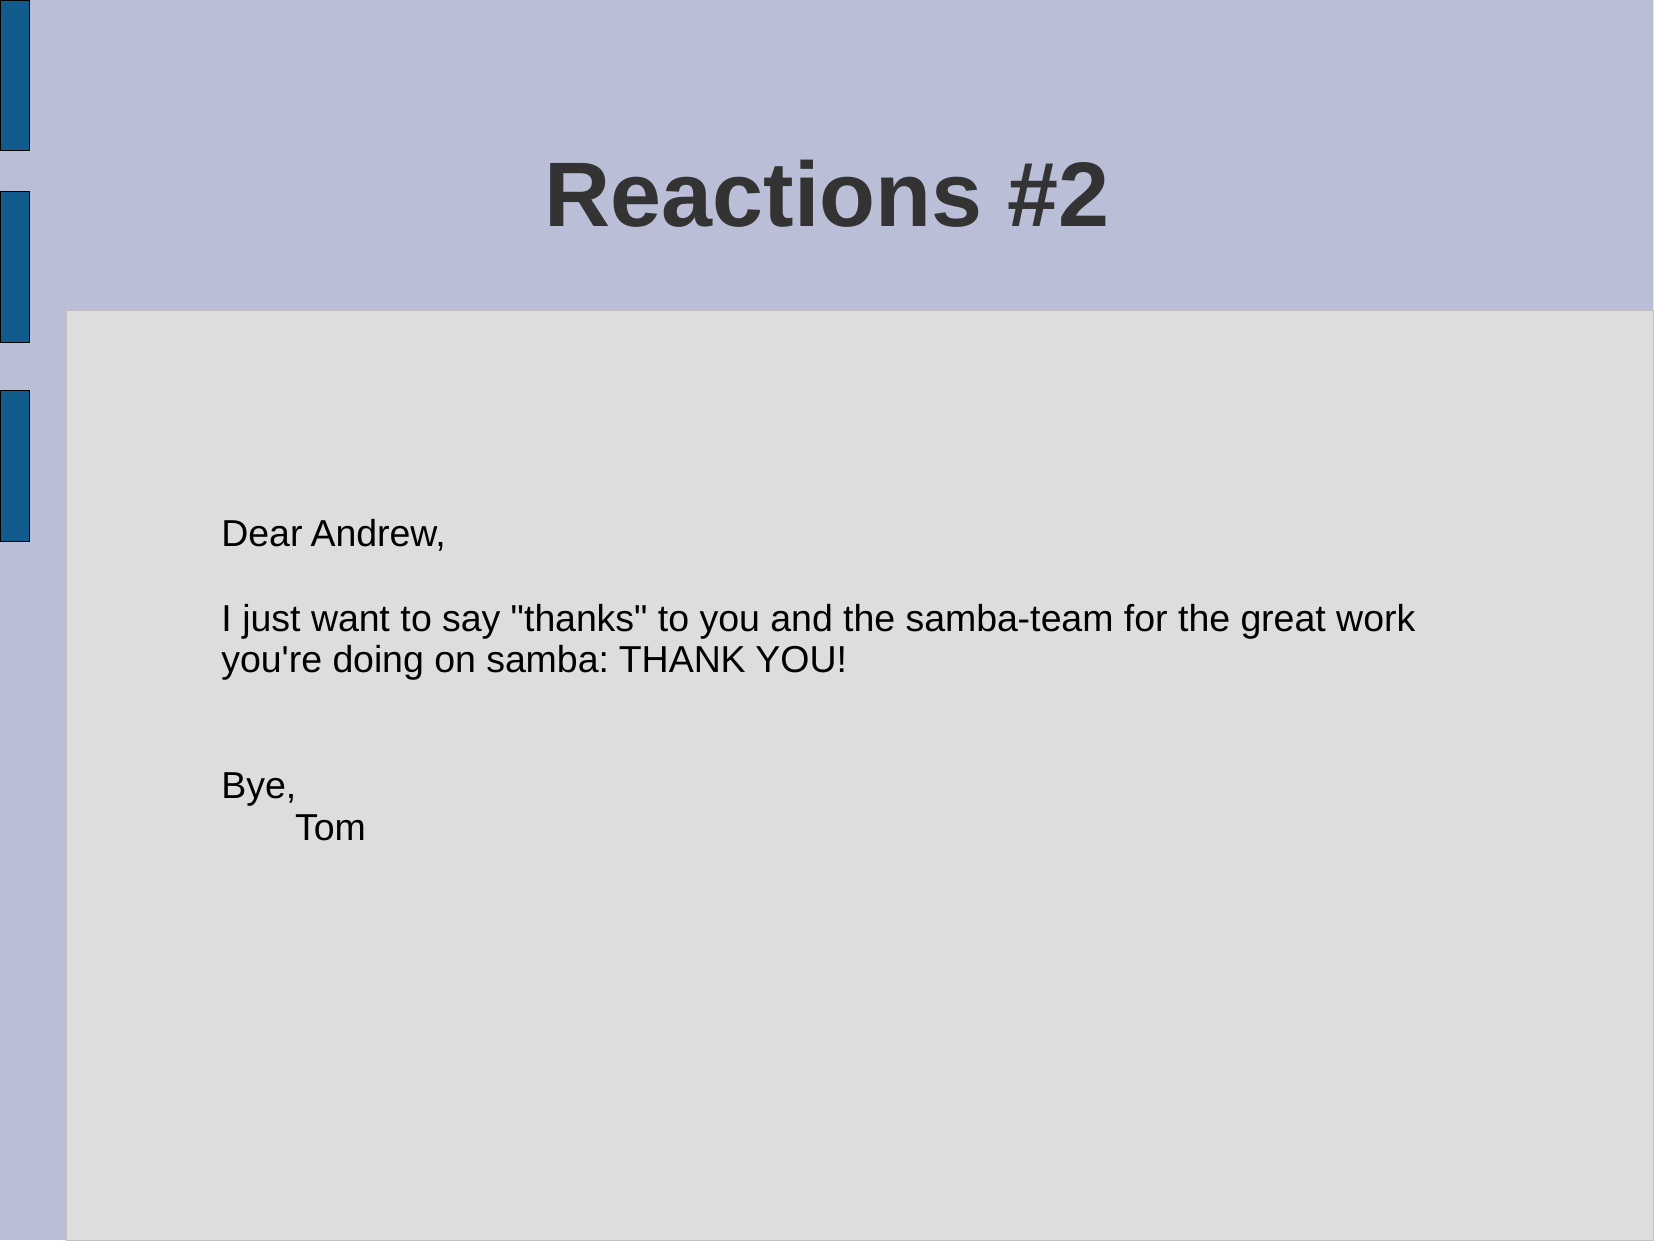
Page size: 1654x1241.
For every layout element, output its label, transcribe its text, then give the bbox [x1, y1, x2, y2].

title Reactions #2 [121, 98, 1534, 291]
text_box Dear Andrew, I just want to say "thanks" to you and the samba-team for the great work you're doing on samba: THANK YOU! Bye, Tom [206, 505, 1477, 857]
